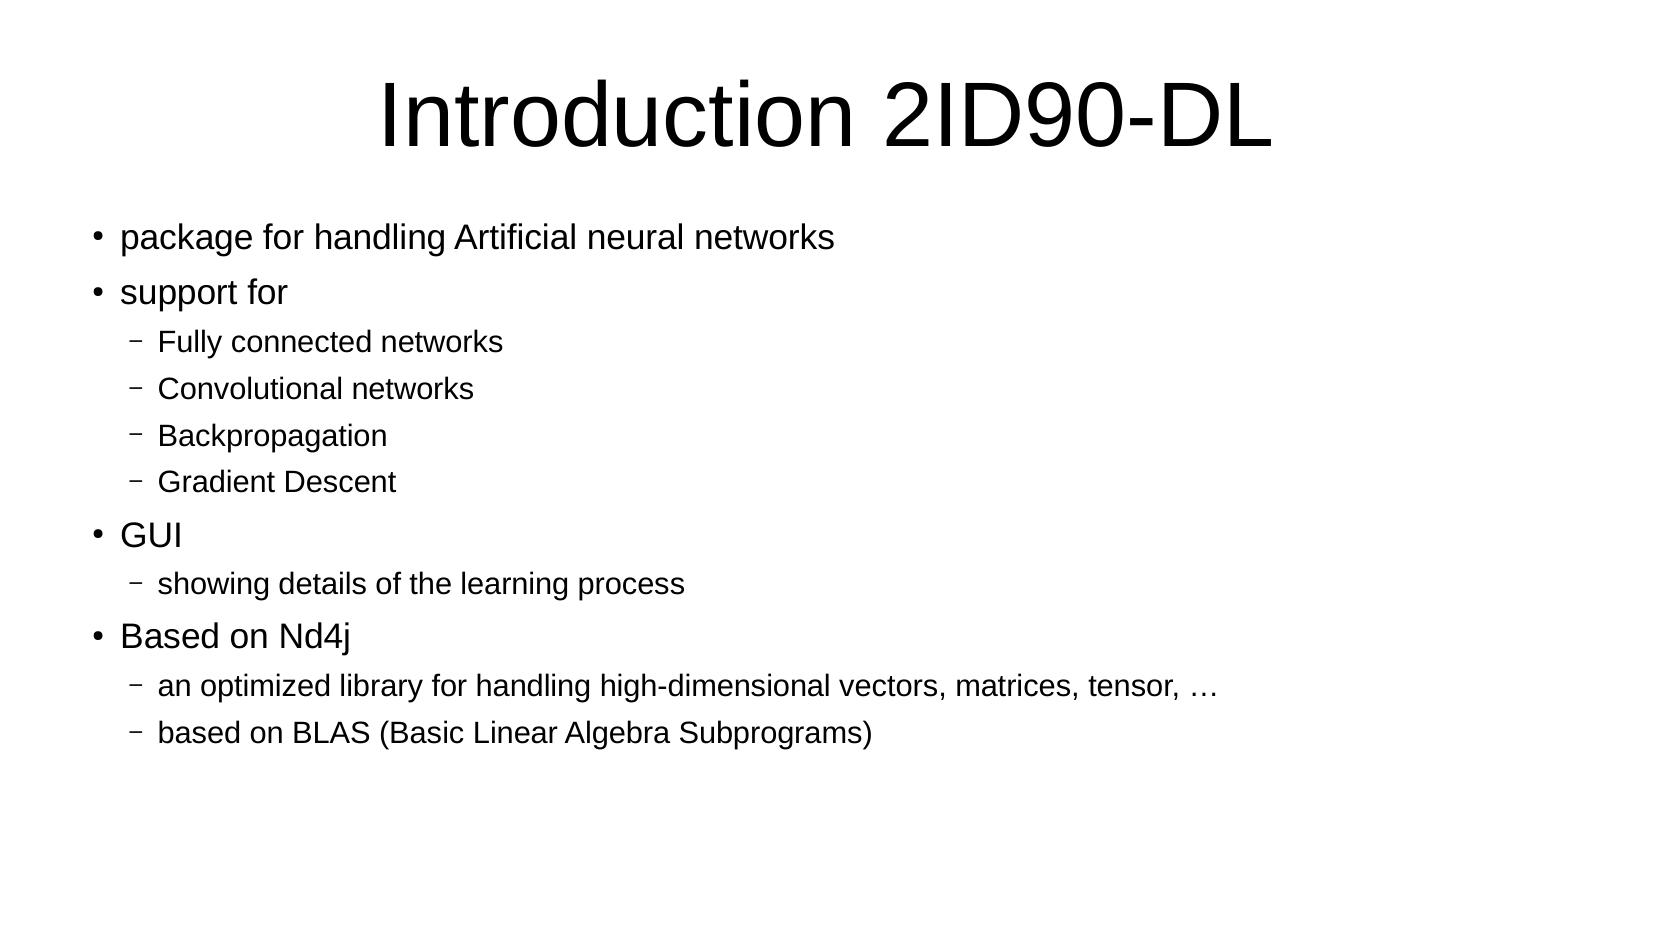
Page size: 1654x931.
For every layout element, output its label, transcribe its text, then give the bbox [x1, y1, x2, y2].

list package for handling Artificial neural networks support for Fully connected networks Convolutional networks Backpropagation Gradient Descent GUI showing details of the learning process Based on Nd4j an optimized library for handling high-dimensional vectors, matrices, tensor, … based on BLAS (Basic Linear Algebra Subprograms) [82, 217, 1571, 758]
title Introduction 2ID90-DL [82, 37, 1571, 193]
